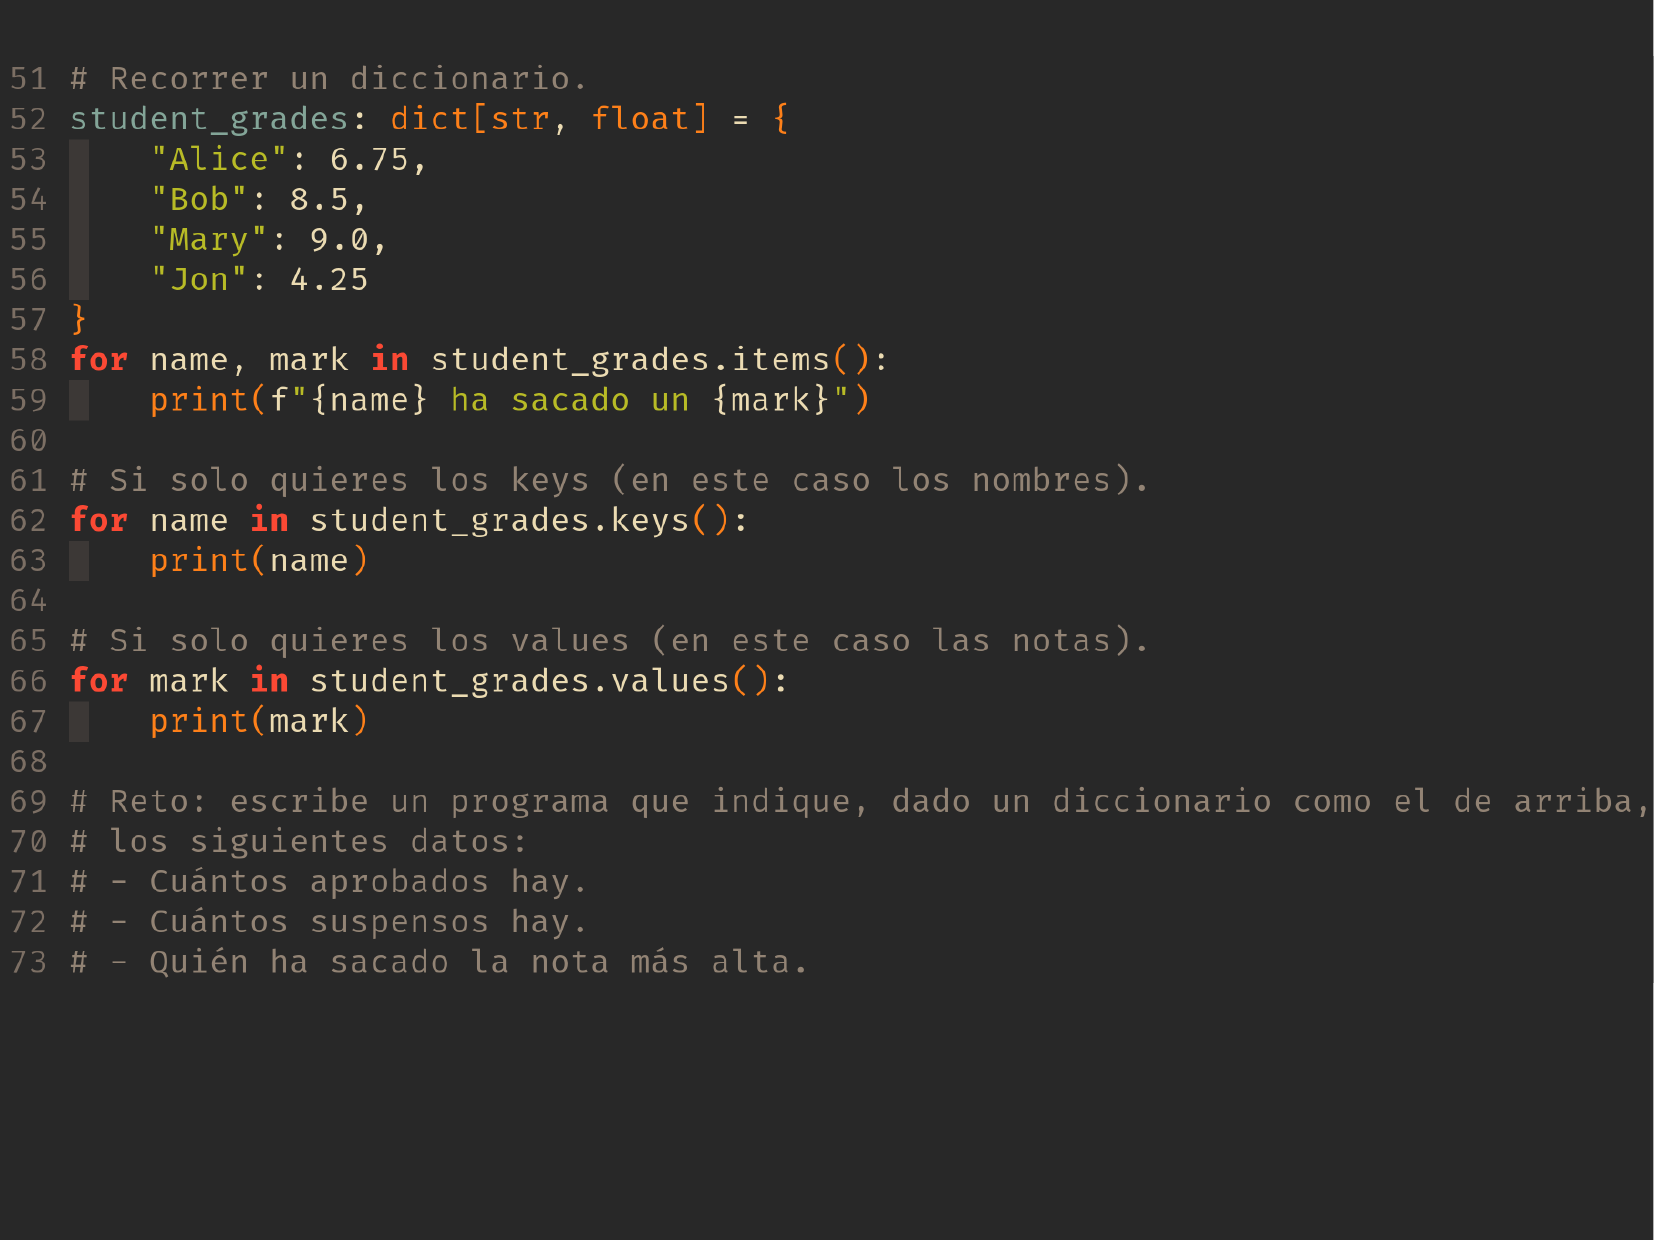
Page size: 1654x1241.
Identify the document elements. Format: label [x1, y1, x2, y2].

picture [1, 56, 1654, 983]
